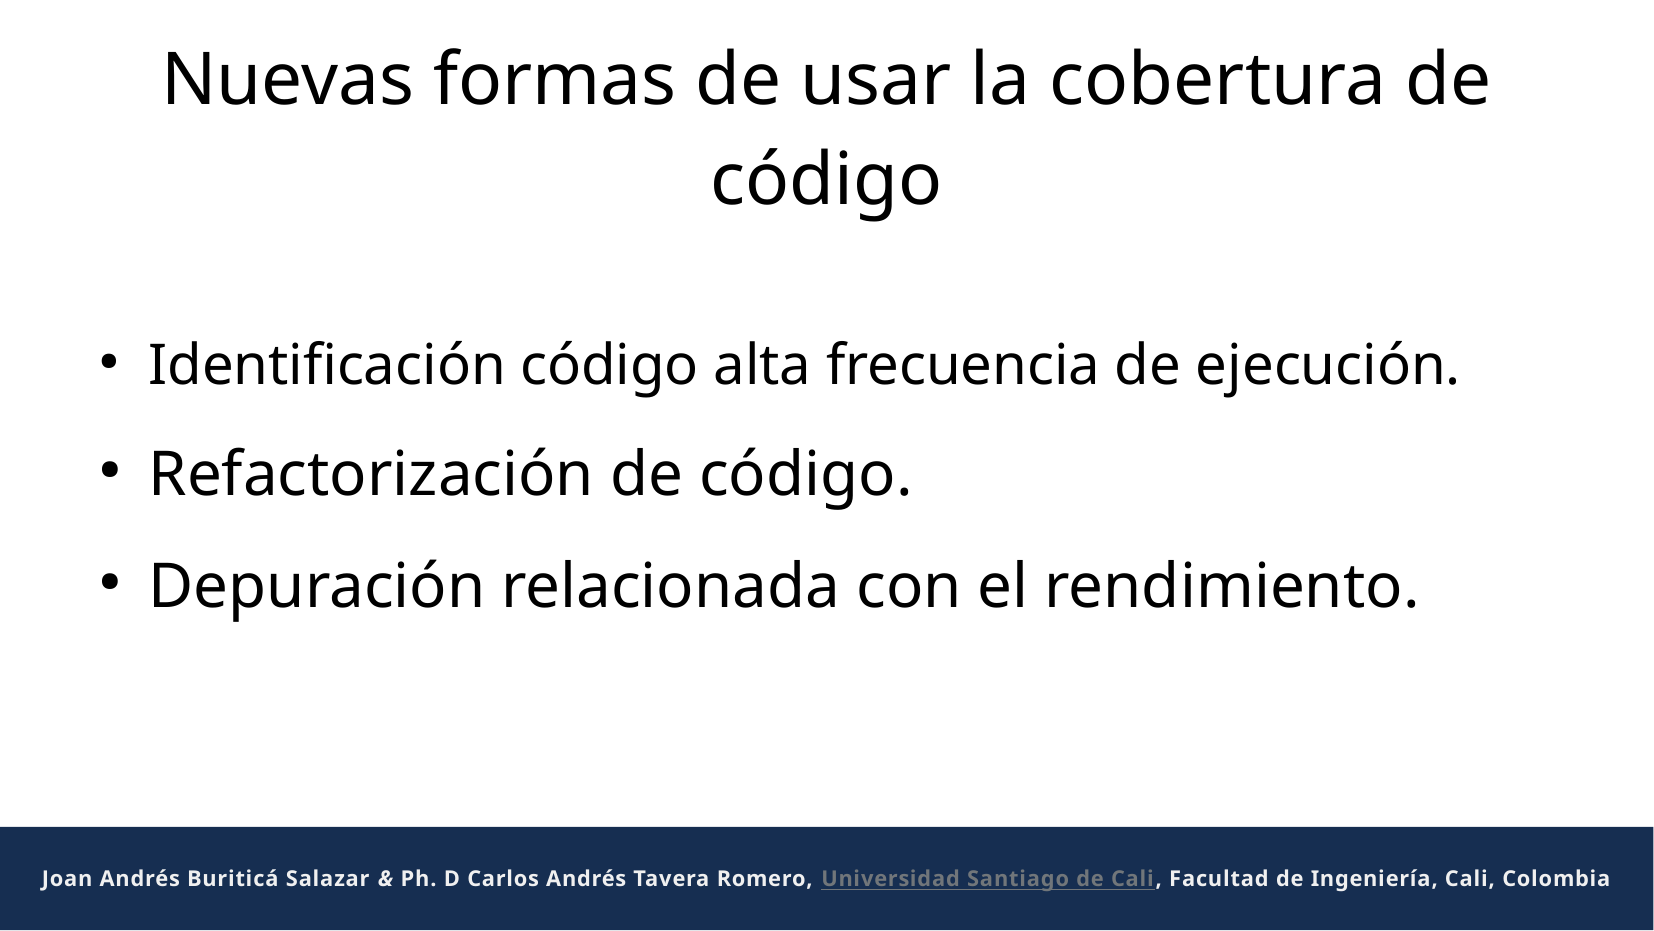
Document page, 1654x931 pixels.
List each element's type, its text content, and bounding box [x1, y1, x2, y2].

list Identificación código alta frecuencia de ejecución. Refactorización de código. Depuración relacionada con el rendimiento. [82, 212, 1571, 628]
title Nuevas formas de usar la cobertura de código [82, 53, 1571, 200]
